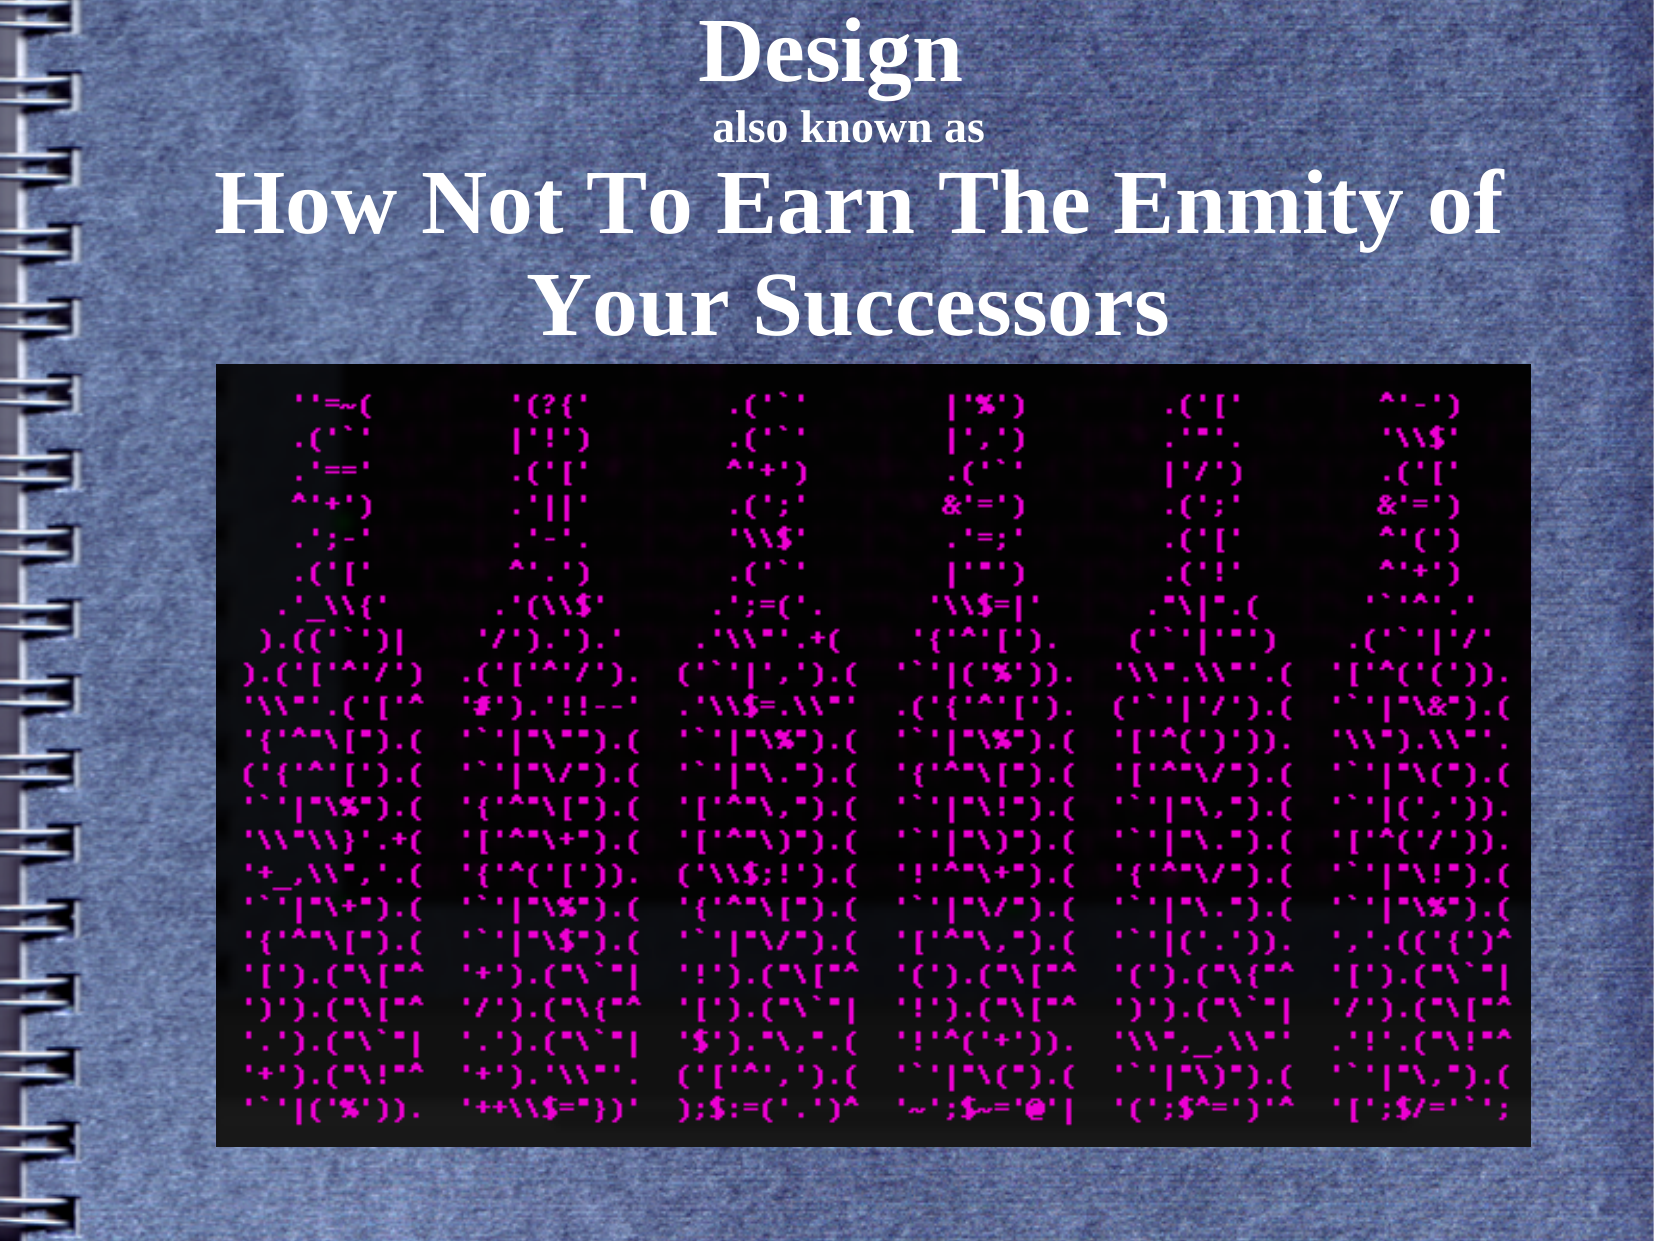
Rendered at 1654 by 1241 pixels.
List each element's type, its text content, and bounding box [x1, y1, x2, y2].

picture [0, 0, 1654, 1241]
title Design also known as How Not To Earn The Enmity of Your Successors [86, 0, 1576, 356]
